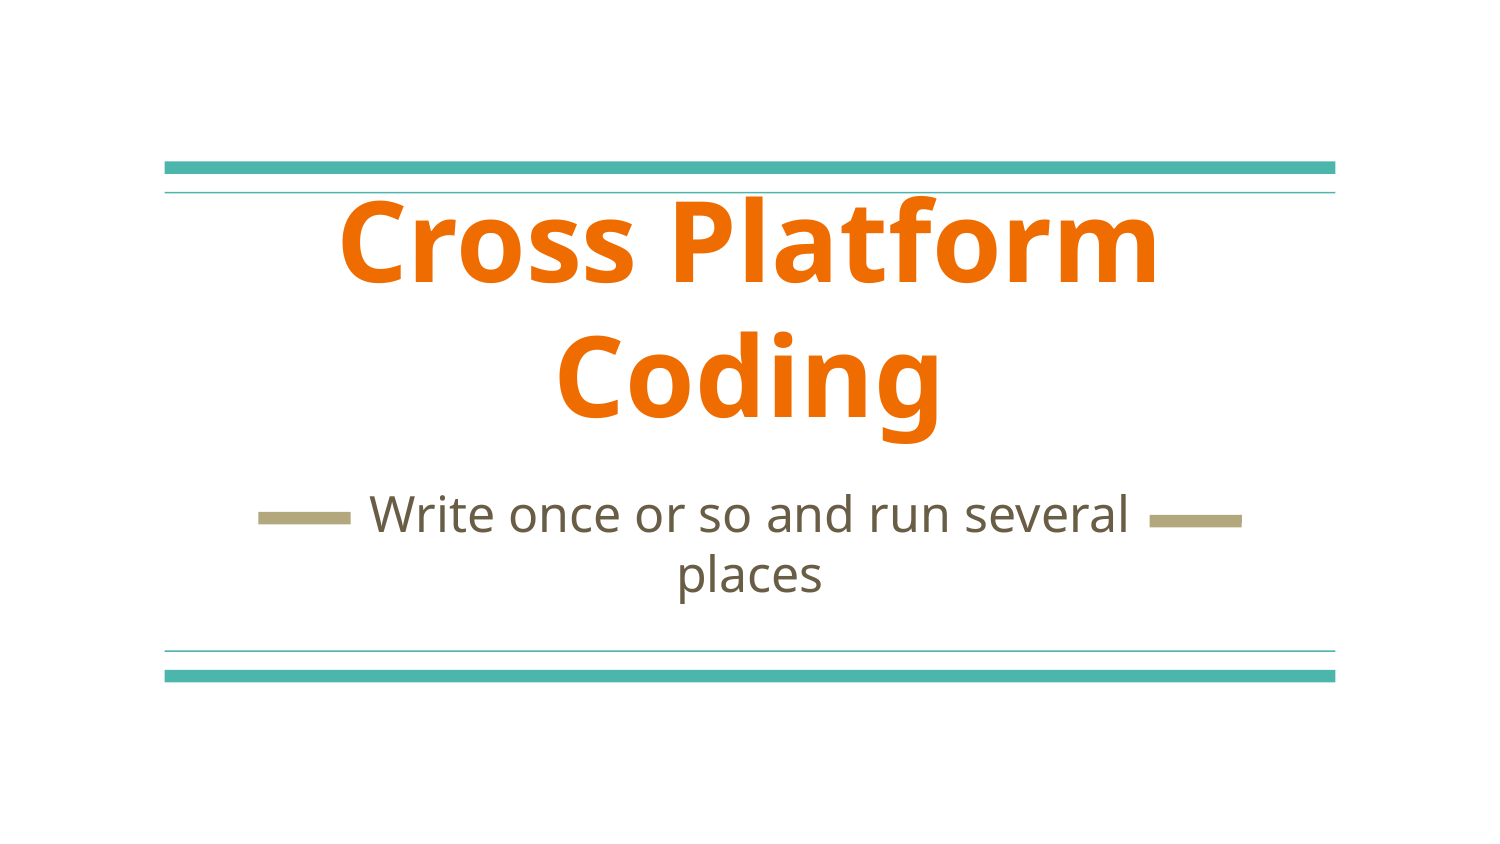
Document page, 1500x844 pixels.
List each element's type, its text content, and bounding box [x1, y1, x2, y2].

subtitle Write once or so and run several places [350, 467, 1150, 598]
title Cross Platform Coding [164, 287, 1336, 456]
